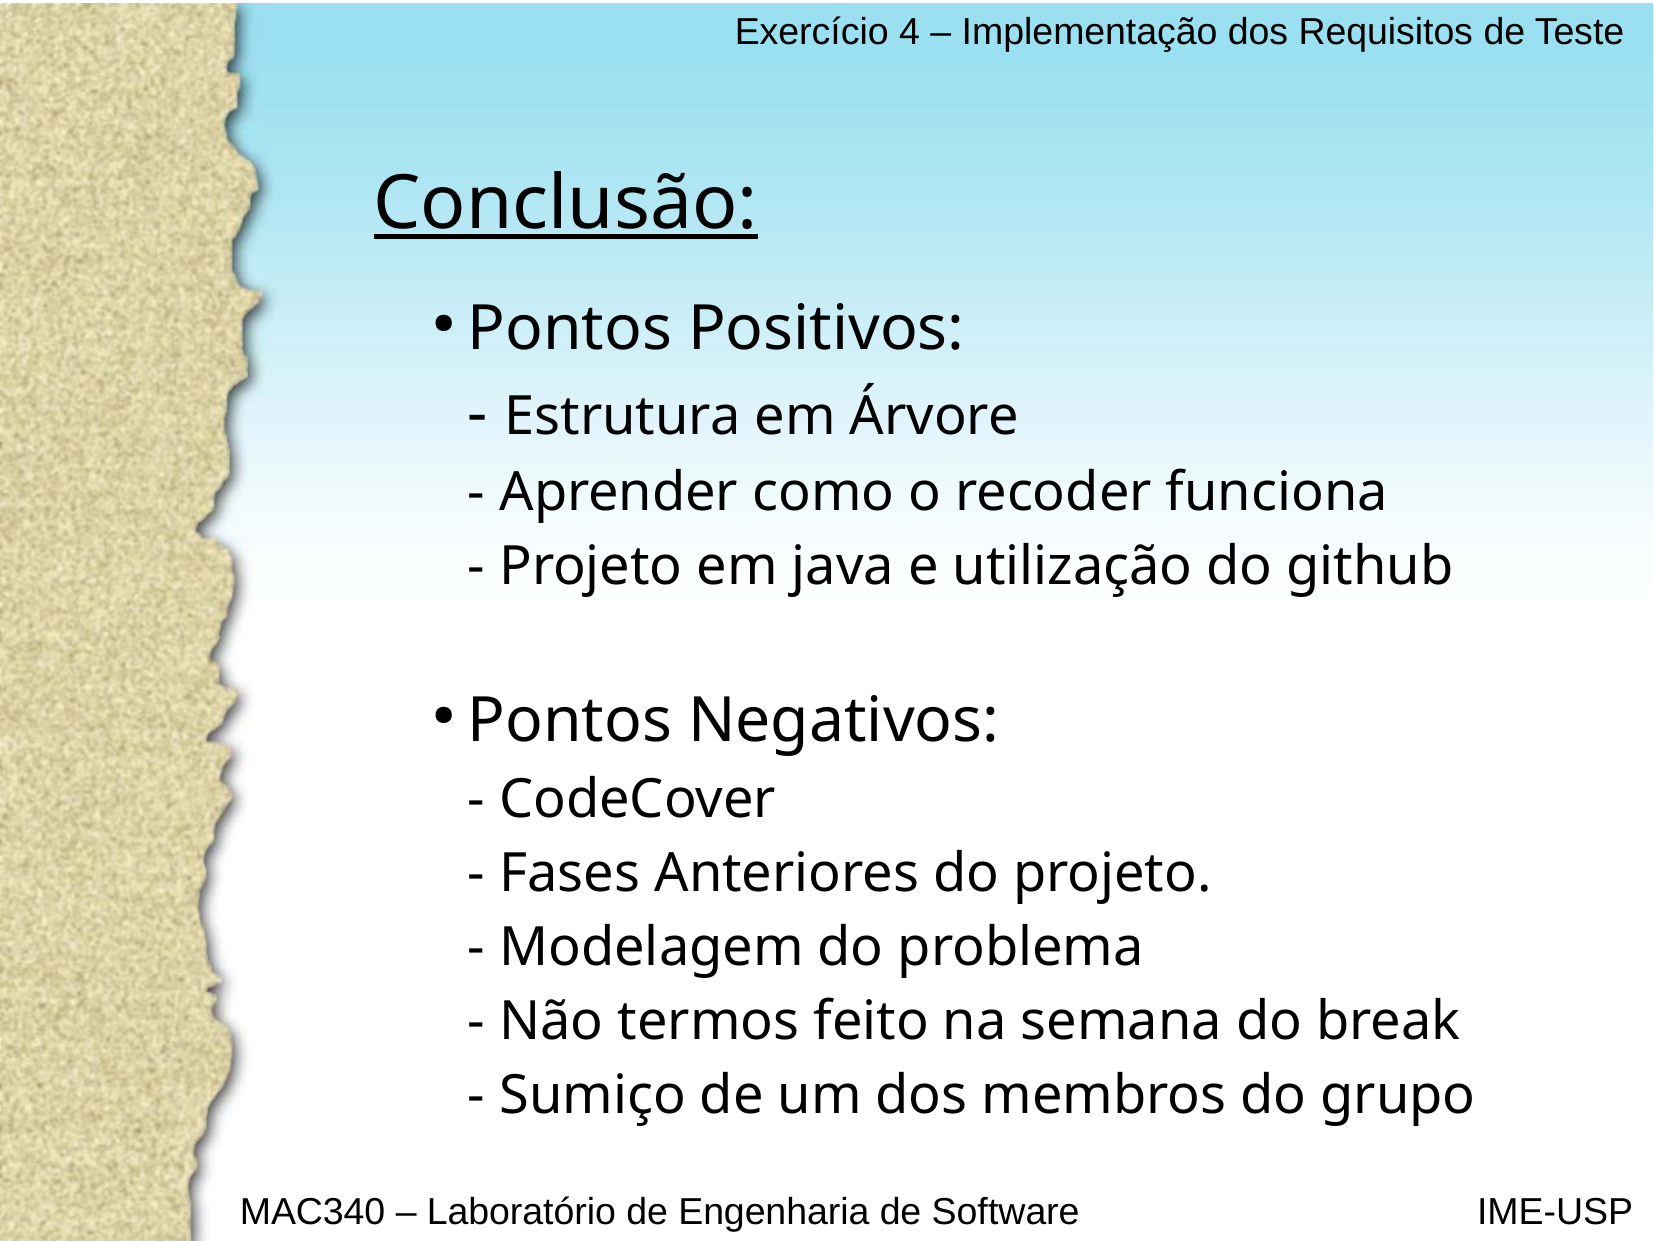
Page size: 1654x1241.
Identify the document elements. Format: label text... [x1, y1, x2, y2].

text_box Exercício 4 – Implementação dos Requisitos de Teste [720, 3, 1654, 61]
text_box Conclusão: [358, 140, 805, 247]
text_box MAC340 – Laboratório de Engenharia de Software IME-USP [0, 1183, 1654, 1241]
picture [0, 3, 1654, 1183]
text_box Pontos Positivos: - Estrutura em Árvore - Aprender como o recoder funciona - Projeto em java e utilização do github Pontos Negativos: - CodeCover - Fases Anteriores do projeto. - Modelagem do problema - Não termos feito na semana do break - Sumiço de um dos membros do grupo [417, 275, 1602, 1202]
